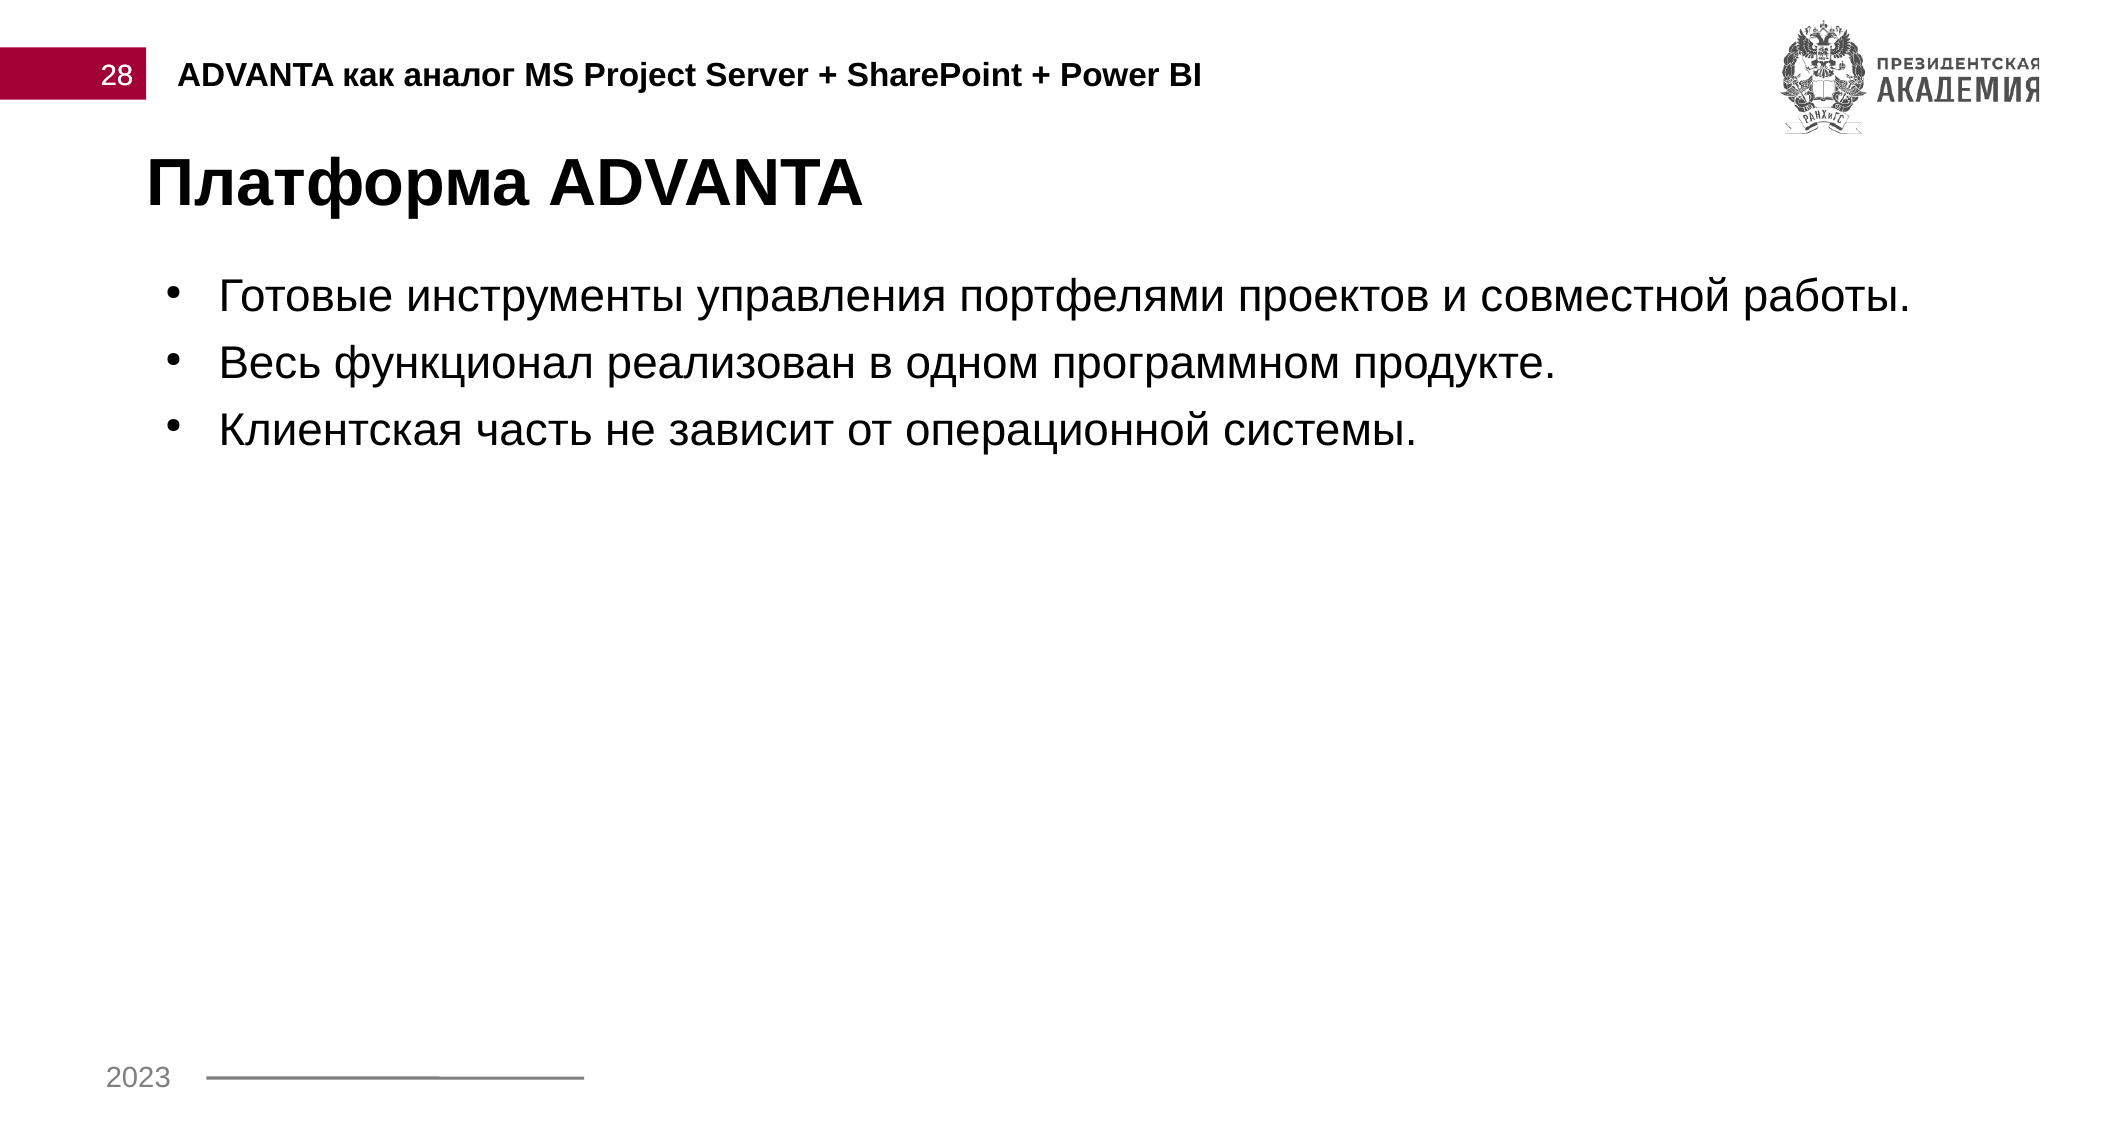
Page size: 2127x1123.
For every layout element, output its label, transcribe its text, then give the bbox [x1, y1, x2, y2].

picture [1780, 20, 2040, 134]
slide_number <номер> [27, 43, 149, 104]
title Платформа ADVANTA [146, 147, 1359, 232]
list Готовые инструменты управления портфелями проектов и совместной работы. Весь функционал реализован в одном программном продукте. Клиентская часть не зависит от операционной системы. [147, 265, 1949, 890]
text_box ADVANTA как аналог MS Project Server + SharePoint + Power BI [177, 43, 1241, 103]
